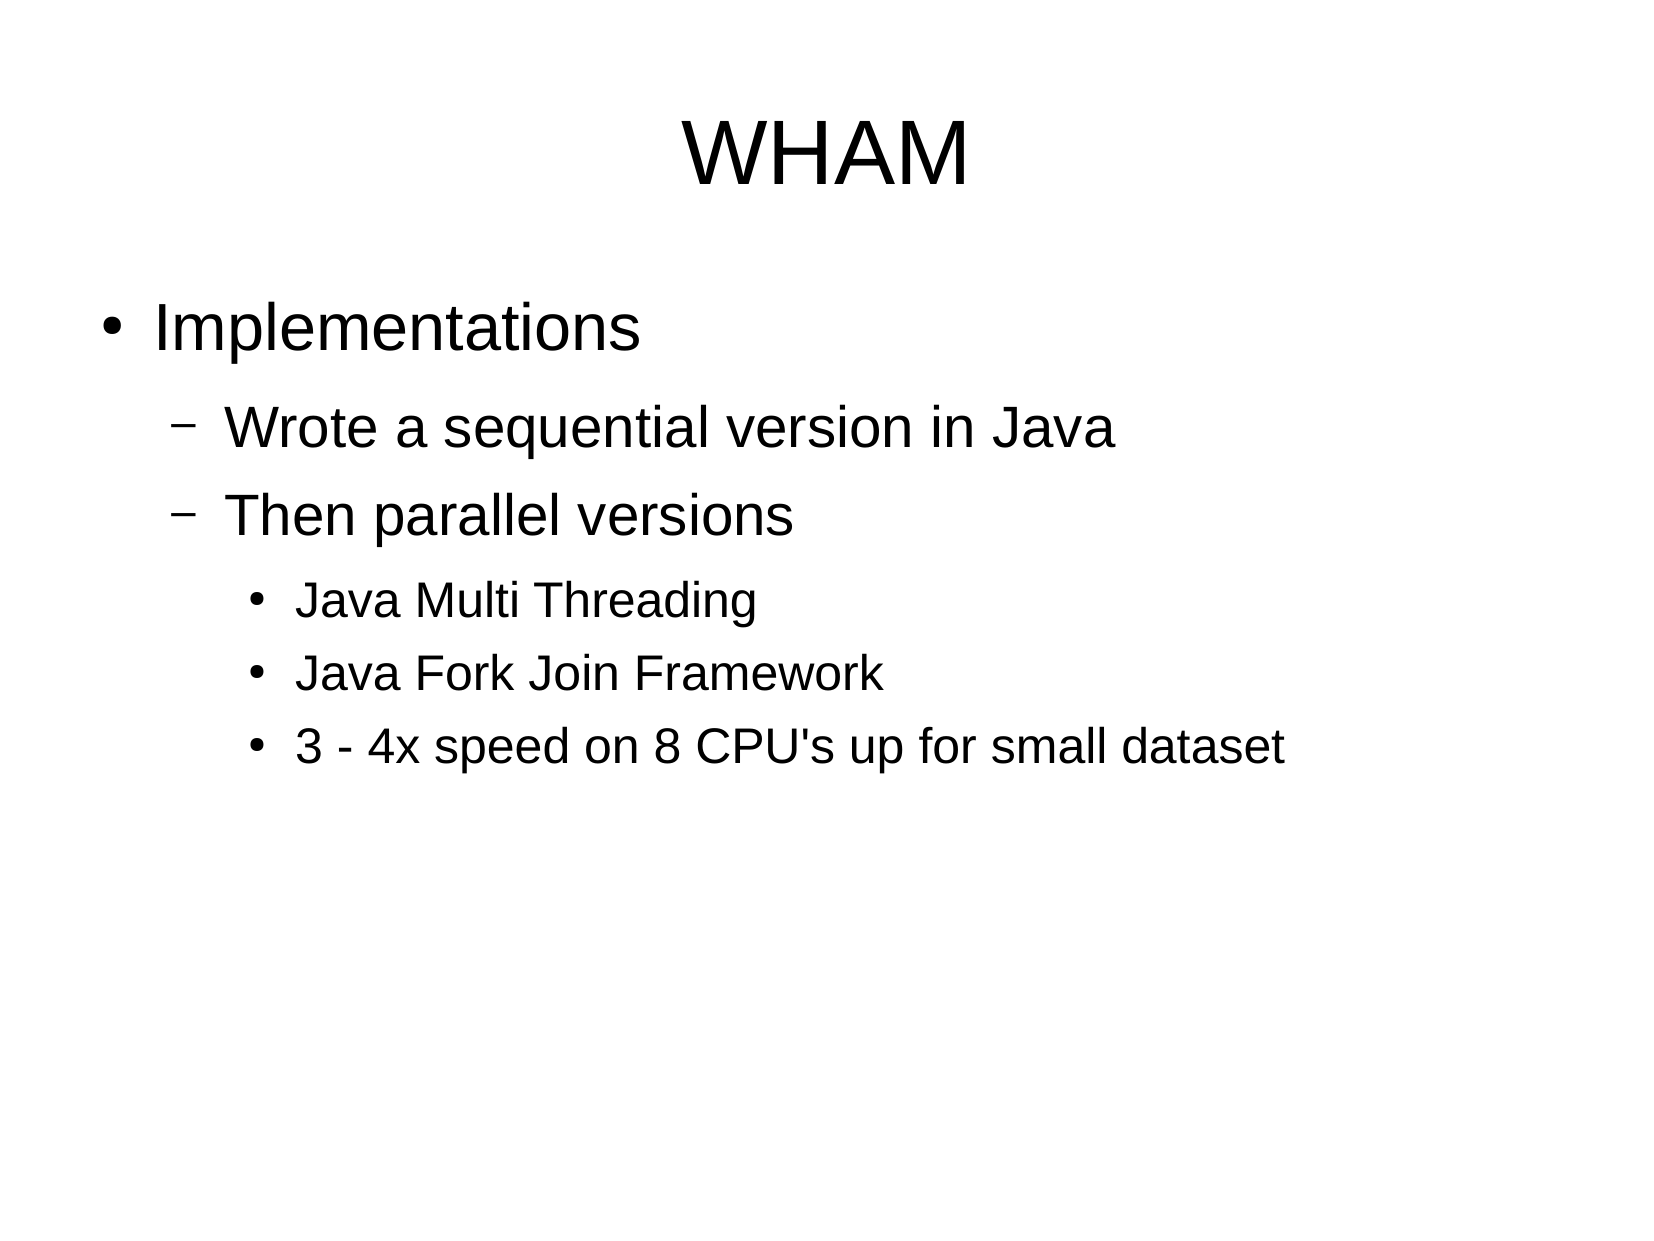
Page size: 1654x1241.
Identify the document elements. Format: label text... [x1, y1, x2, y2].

title WHAM [82, 49, 1571, 257]
list Implementations Wrote a sequential version in Java Then parallel versions Java Multi Threading Java Fork Join Framework 3 - 4x speed on 8 CPU's up for small dataset [82, 290, 1538, 1241]
